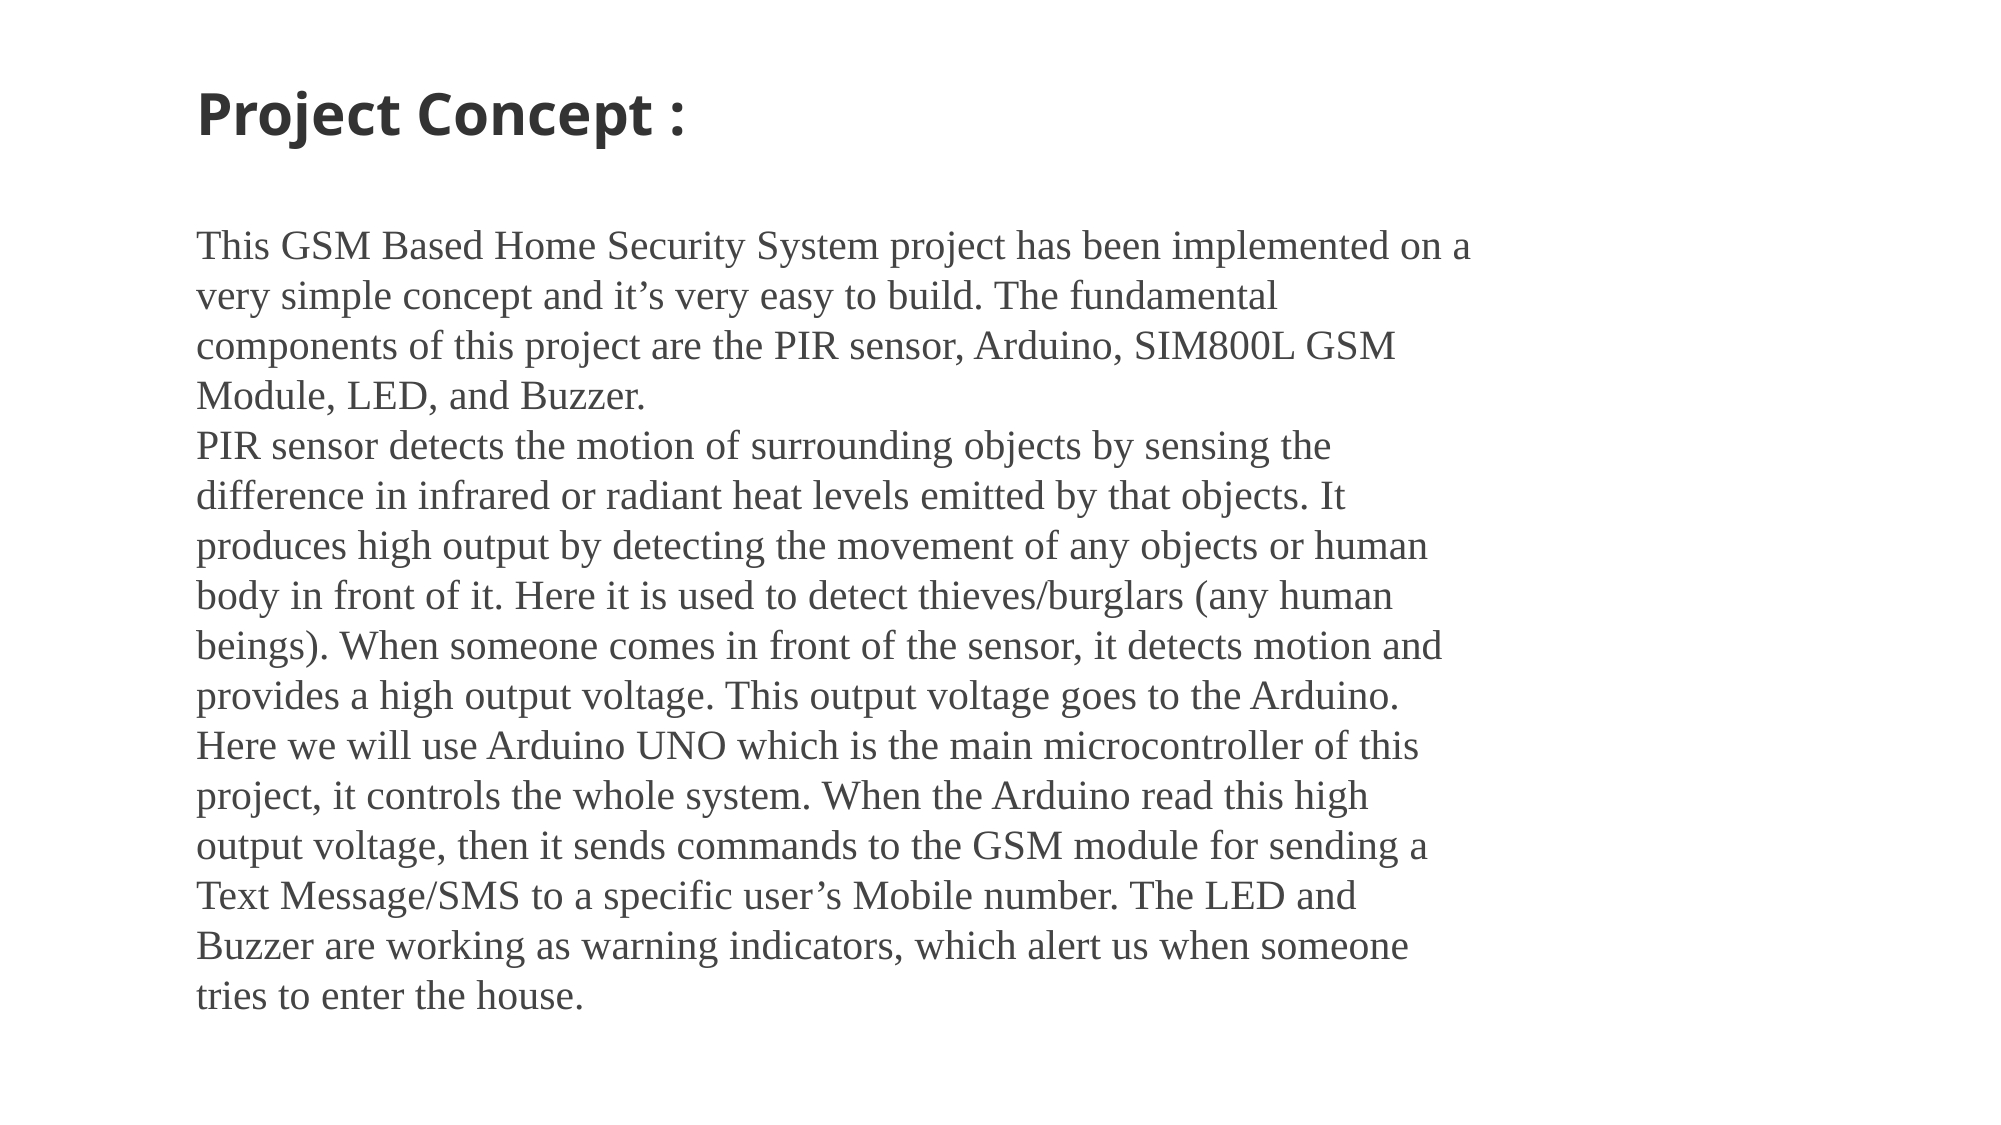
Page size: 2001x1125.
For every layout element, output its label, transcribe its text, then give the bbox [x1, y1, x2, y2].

text_box Project Concept : This GSM Based Home Security System project has been implemented on a very simple concept and it’s very easy to build. The fundamental components of this project are the PIR sensor, Arduino, SIM800L GSM Module, LED, and Buzzer. PIR sensor detects the motion of surrounding objects by sensing the difference in infrared or radiant heat levels emitted by that objects. It produces high output by detecting the movement of any objects or human body in front of it. Here it is used to detect thieves/burglars (any human beings). When someone comes in front of the sensor, it detects motion and provides a high output voltage. This output voltage goes to the Arduino. Here we will use Arduino UNO which is the main microcontroller of this project, it controls the whole system. When the Arduino read this high output voltage, then it sends commands to the GSM module for sending a Text Message/SMS to a specific user’s Mobile number. The LED and Buzzer are working as warning indicators, which alert us when someone tries to enter the house. [180, 0, 1500, 1036]
